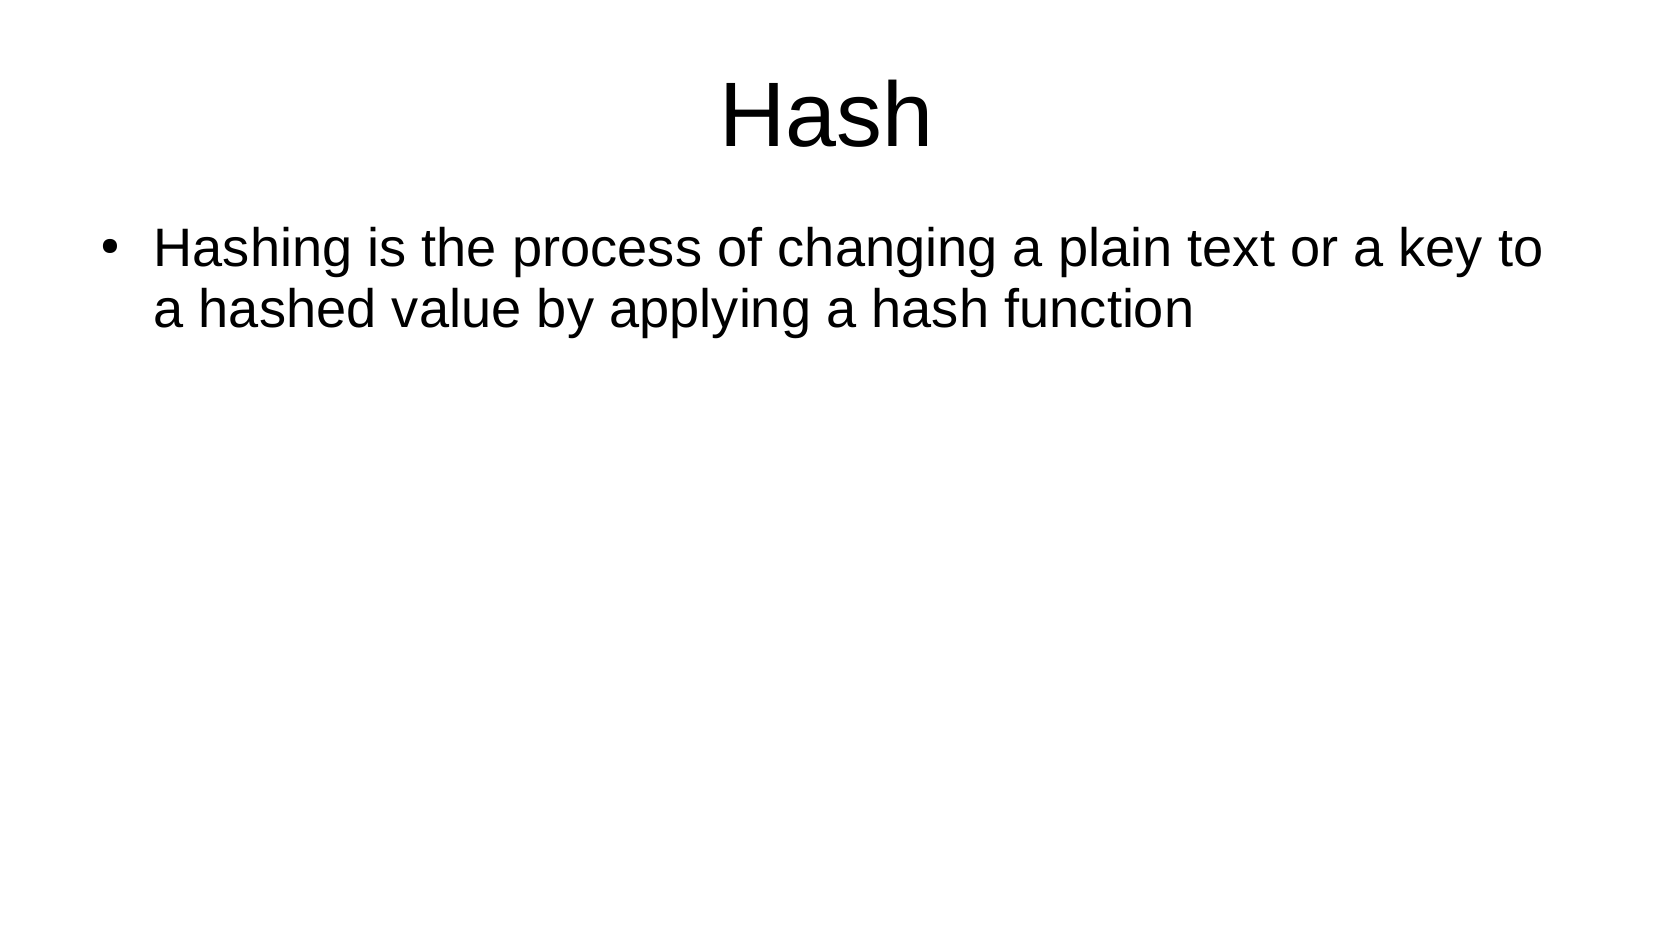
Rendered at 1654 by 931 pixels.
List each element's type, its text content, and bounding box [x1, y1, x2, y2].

list Hashing is the process of changing a plain text or a key to a hashed value by applying a hash function [82, 217, 1571, 758]
title Hash [82, 37, 1571, 193]
